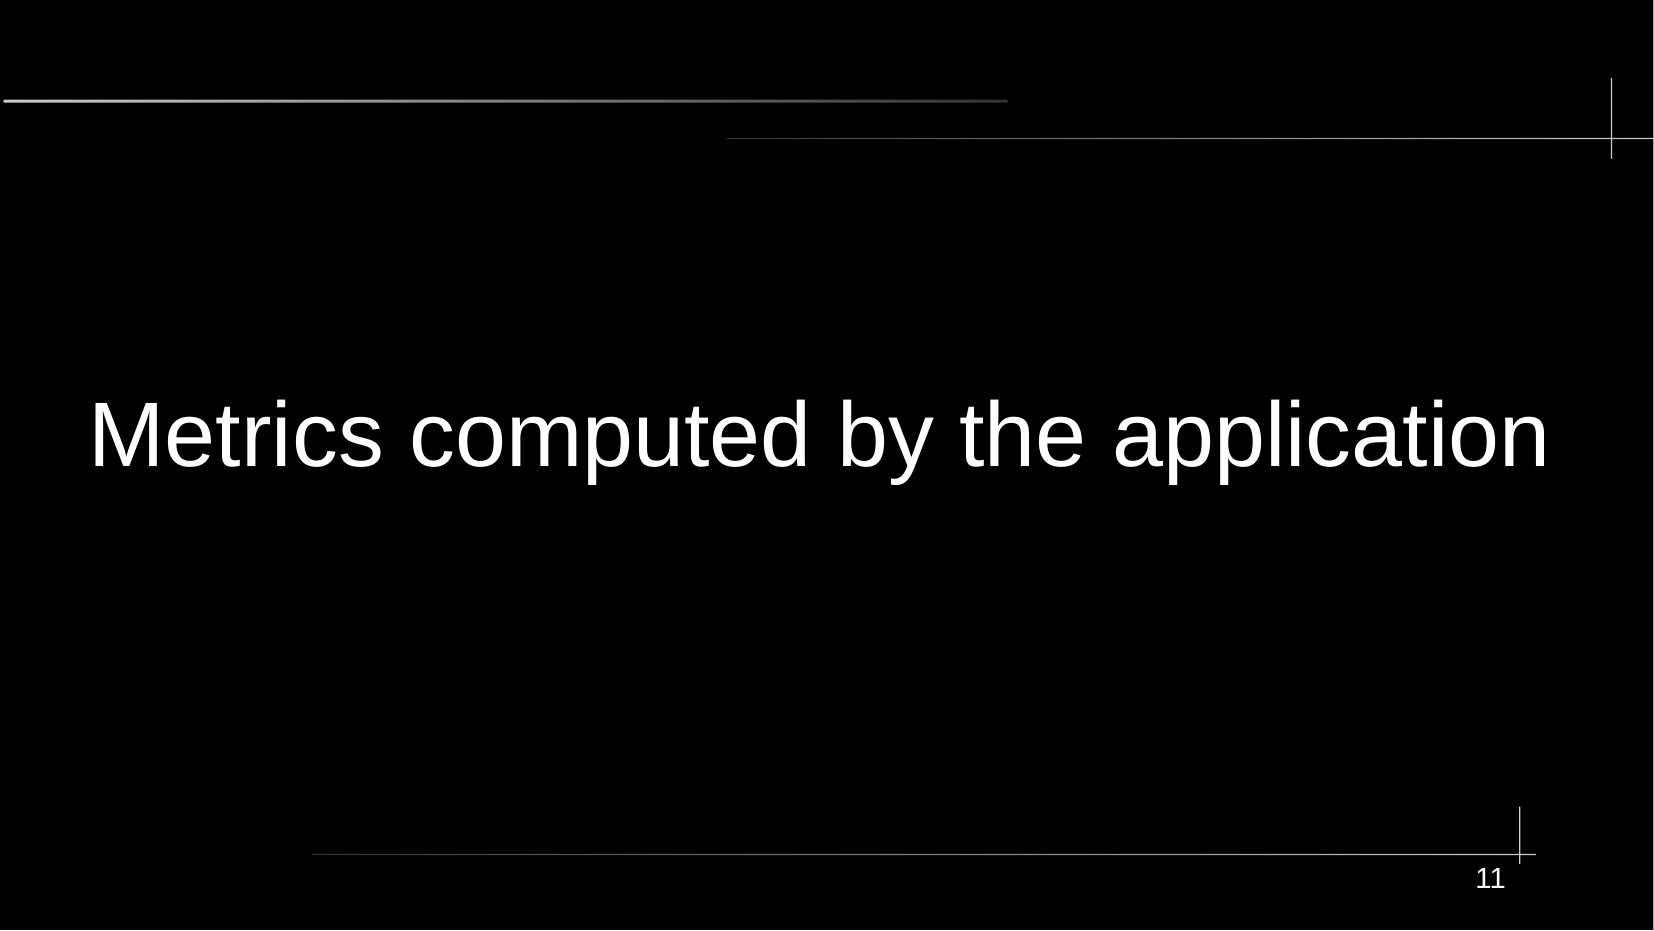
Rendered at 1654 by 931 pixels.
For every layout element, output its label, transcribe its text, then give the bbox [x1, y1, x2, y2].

title Metrics computed by the application [88, 381, 1654, 488]
